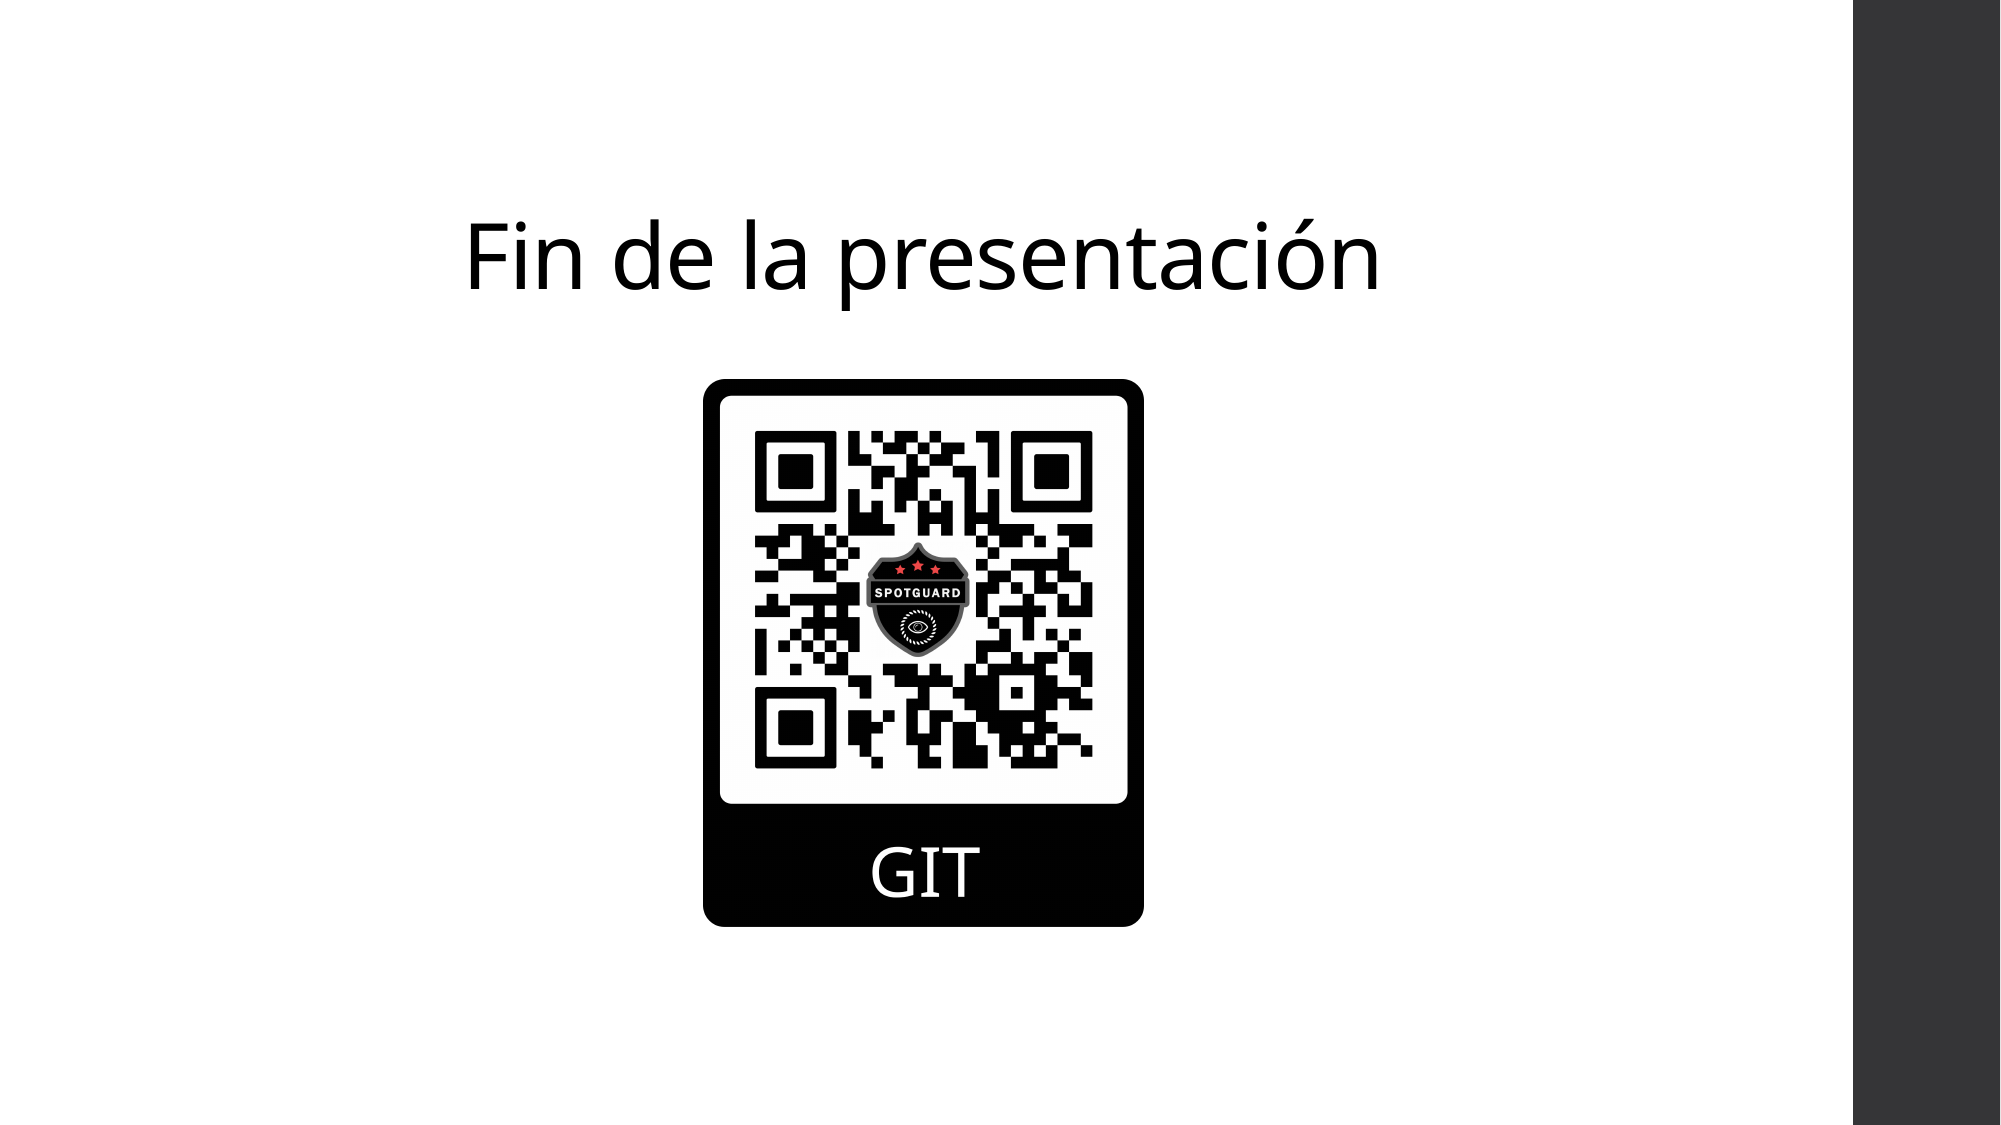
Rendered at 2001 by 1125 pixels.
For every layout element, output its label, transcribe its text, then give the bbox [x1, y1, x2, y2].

text_box Fin de la presentación [128, 184, 1719, 318]
picture [703, 379, 1144, 927]
